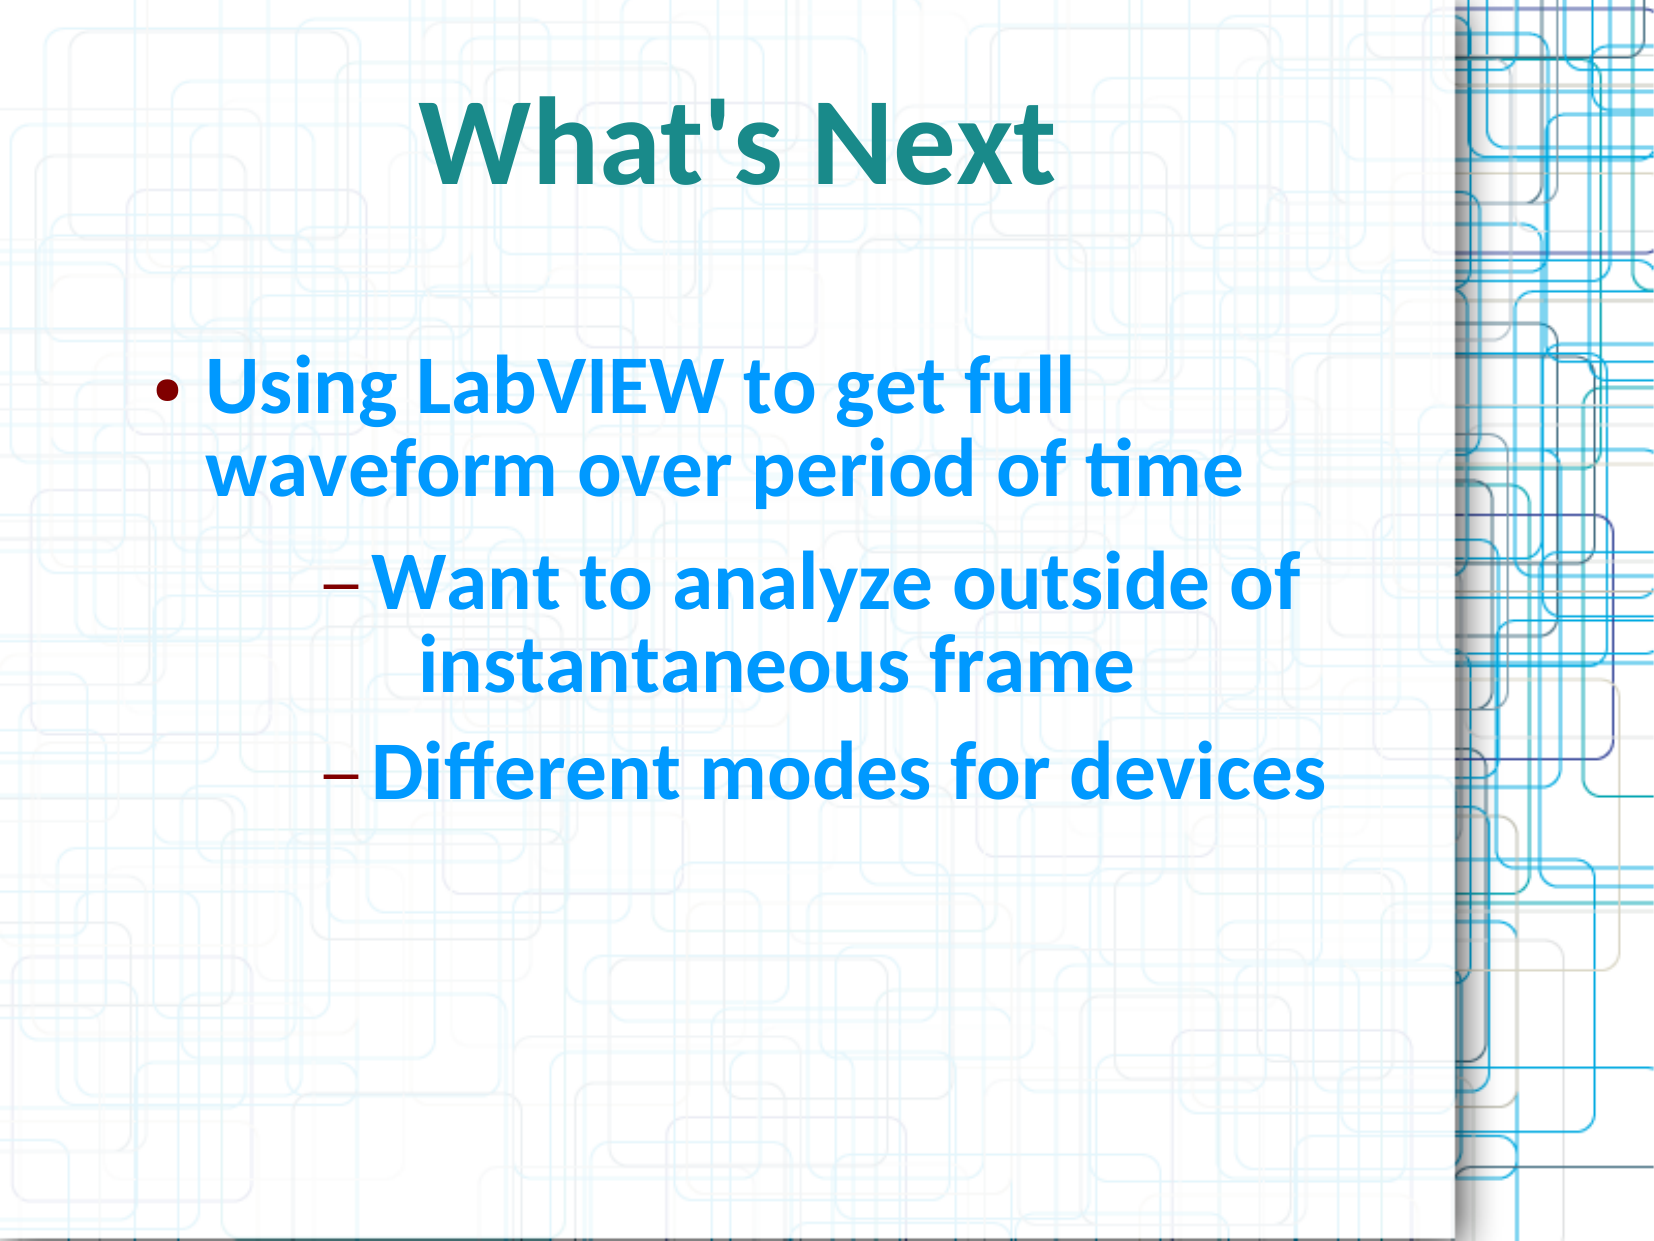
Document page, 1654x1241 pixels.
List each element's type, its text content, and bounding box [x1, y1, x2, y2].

list Using LabVIEW to get full waveform over period of time Want to analyze outside of instantaneous frame Different modes for devices [135, 350, 1426, 1133]
title What's Next [59, 49, 1418, 257]
picture [0, 0, 1654, 1241]
